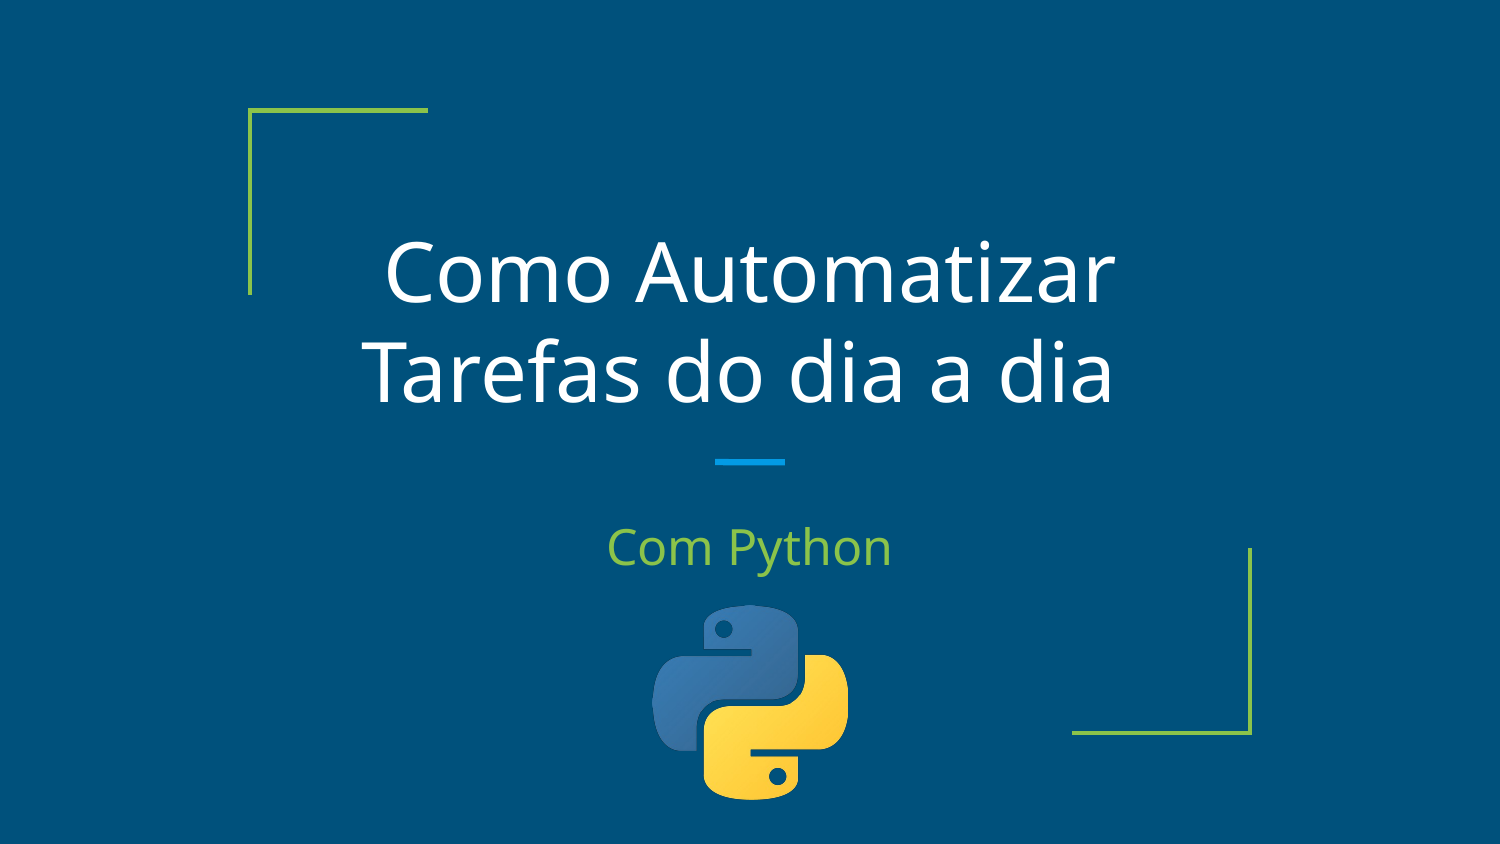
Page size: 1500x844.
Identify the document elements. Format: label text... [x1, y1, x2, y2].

title Como Automatizar Tarefas do dia a dia [275, 195, 1225, 435]
picture [704, 655, 847, 799]
subtitle Com Python [275, 500, 1225, 650]
picture [653, 606, 798, 750]
